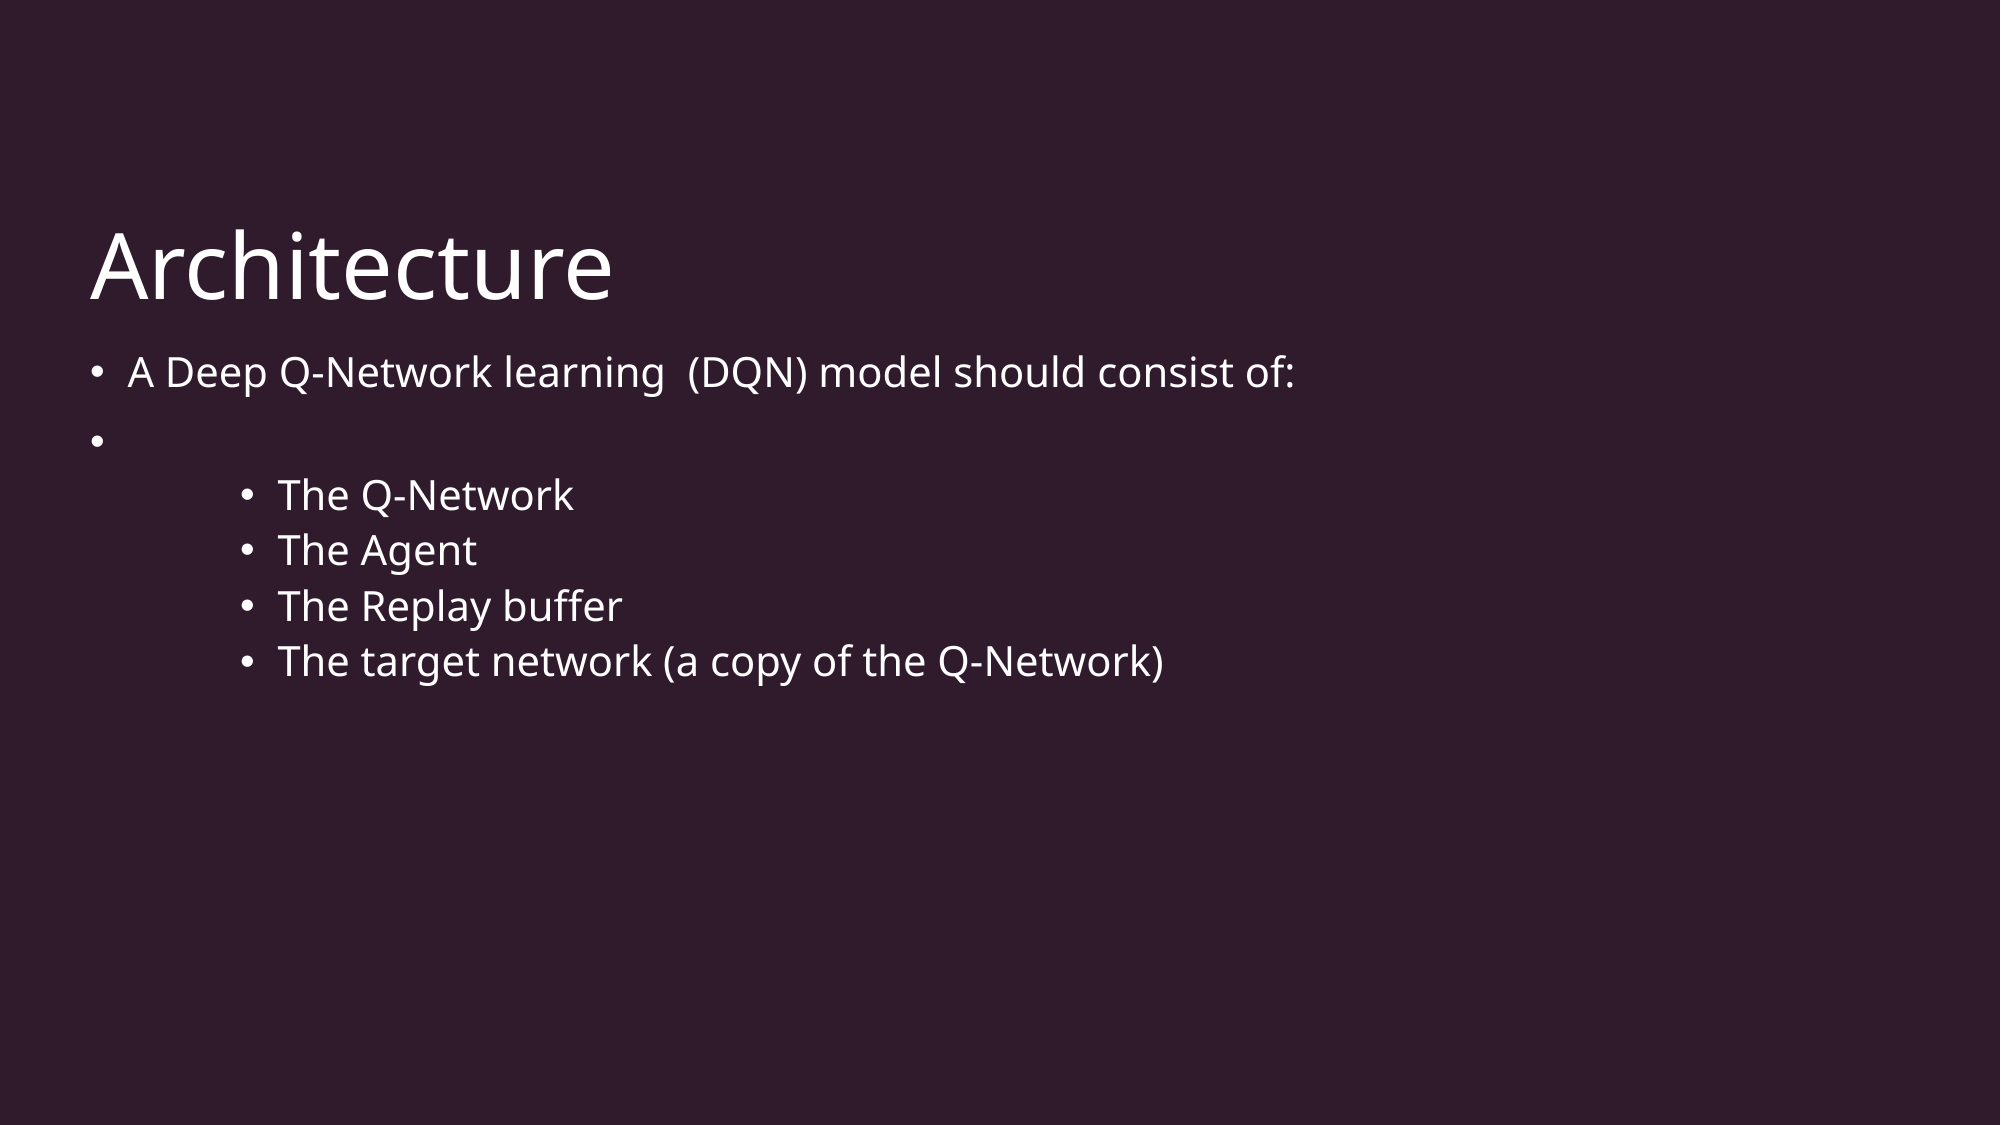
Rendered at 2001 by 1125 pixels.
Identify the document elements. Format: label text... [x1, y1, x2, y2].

title Architecture [75, 109, 1336, 328]
list A Deep Q-Network learning (DQN) model should consist of: The Q-Network The Agent The Replay buffer The target network (a copy of the Q-Network) [75, 343, 1336, 1014]
